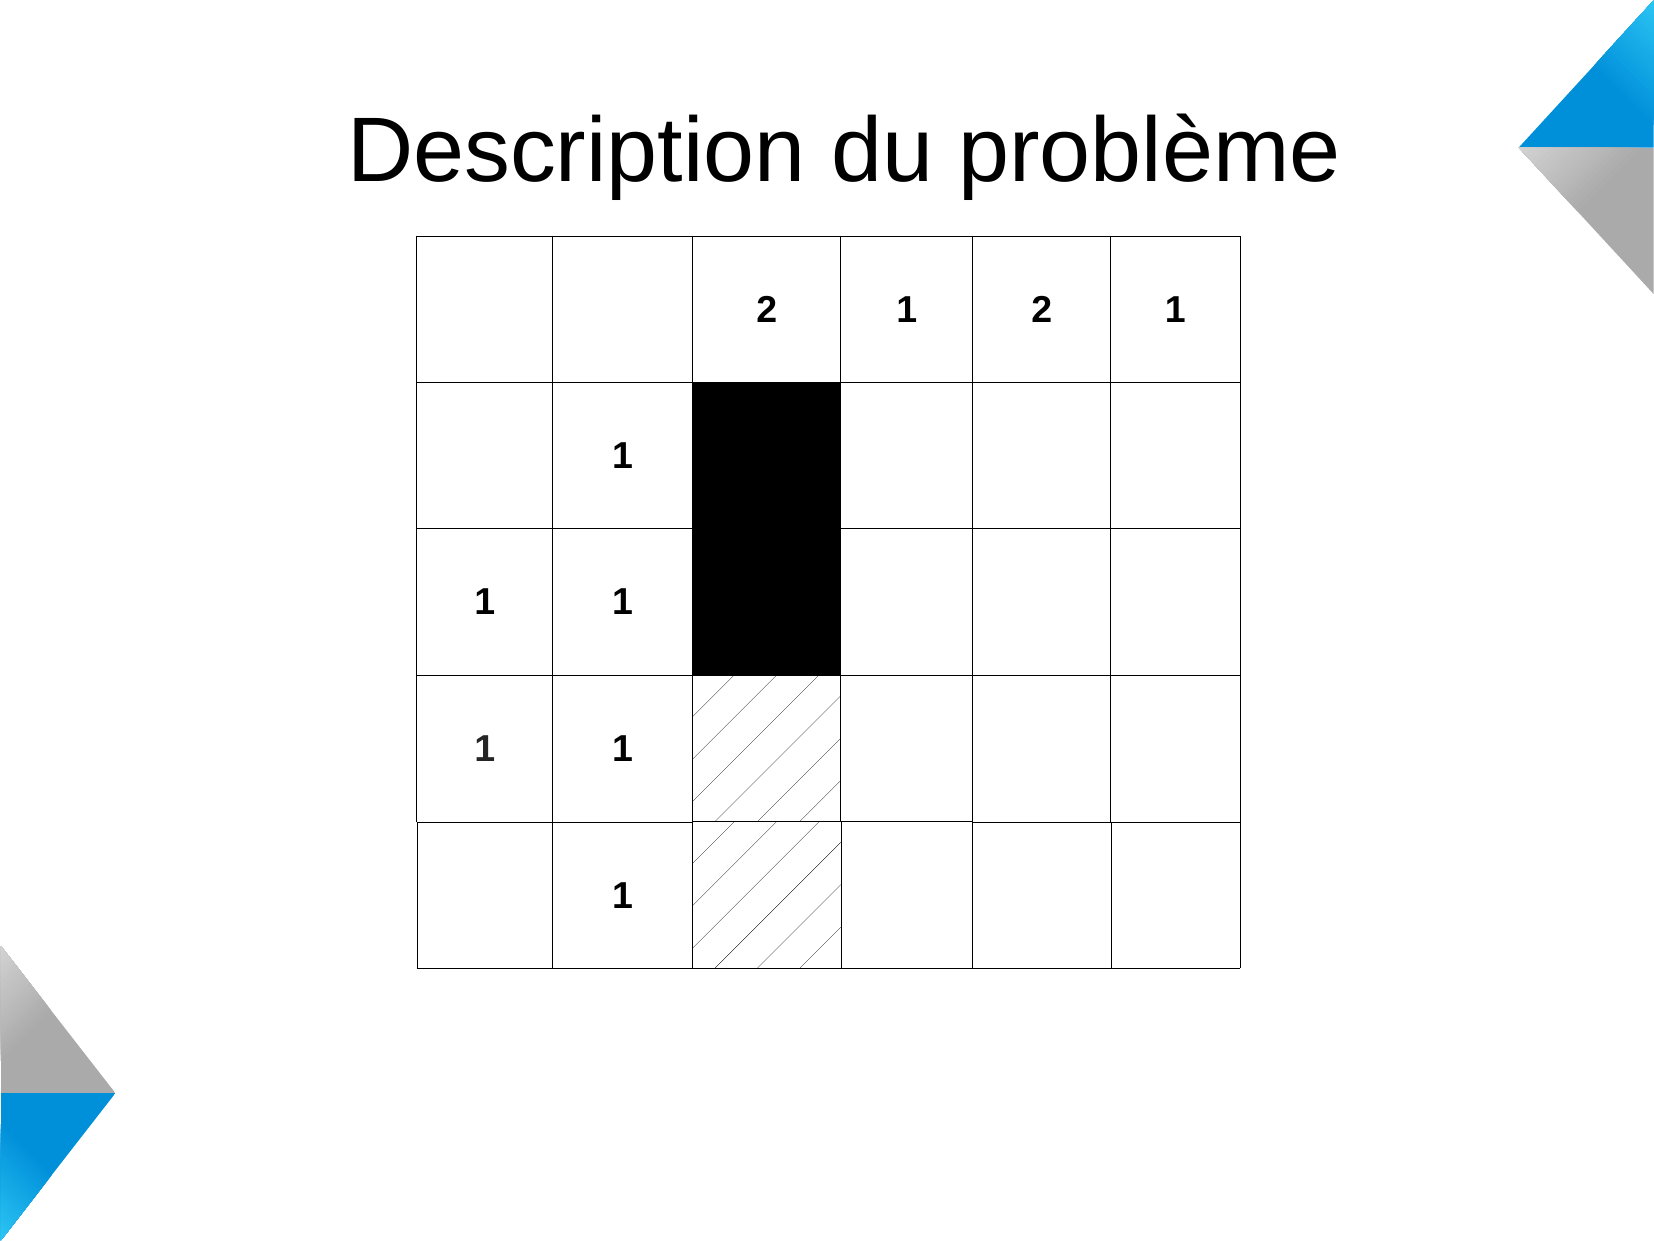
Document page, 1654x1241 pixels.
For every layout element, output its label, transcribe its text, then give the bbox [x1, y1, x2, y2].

table_header [553, 237, 692, 382]
table_cell 1 [417, 529, 552, 675]
table_cell 1 [553, 823, 692, 968]
table_header 1 [841, 237, 972, 382]
table_header 2 [973, 237, 1110, 382]
table_cell [1112, 823, 1240, 968]
table_cell [693, 822, 841, 968]
table_cell [841, 676, 972, 821]
table_cell [1111, 676, 1240, 822]
table_header [417, 237, 552, 382]
table_header 1 [1111, 237, 1240, 382]
table_cell 1 [553, 529, 692, 675]
table_cell [417, 383, 552, 528]
table_header 2 [693, 237, 840, 382]
table_cell [973, 529, 1110, 675]
table_cell 1 [417, 676, 552, 822]
table_cell 1 [553, 676, 692, 822]
table_cell [841, 383, 972, 528]
table_cell [418, 823, 552, 968]
table_cell [841, 529, 972, 675]
table_cell [693, 383, 840, 528]
table_cell [973, 383, 1110, 528]
table_cell [842, 822, 972, 968]
table_cell [973, 823, 1111, 968]
table_cell 1 [553, 383, 692, 528]
table_cell [1111, 529, 1240, 675]
table_cell [693, 529, 840, 675]
title Description du problème [82, 49, 1571, 257]
table_cell [1111, 383, 1240, 528]
table_cell [693, 676, 840, 821]
table_cell [973, 676, 1110, 822]
